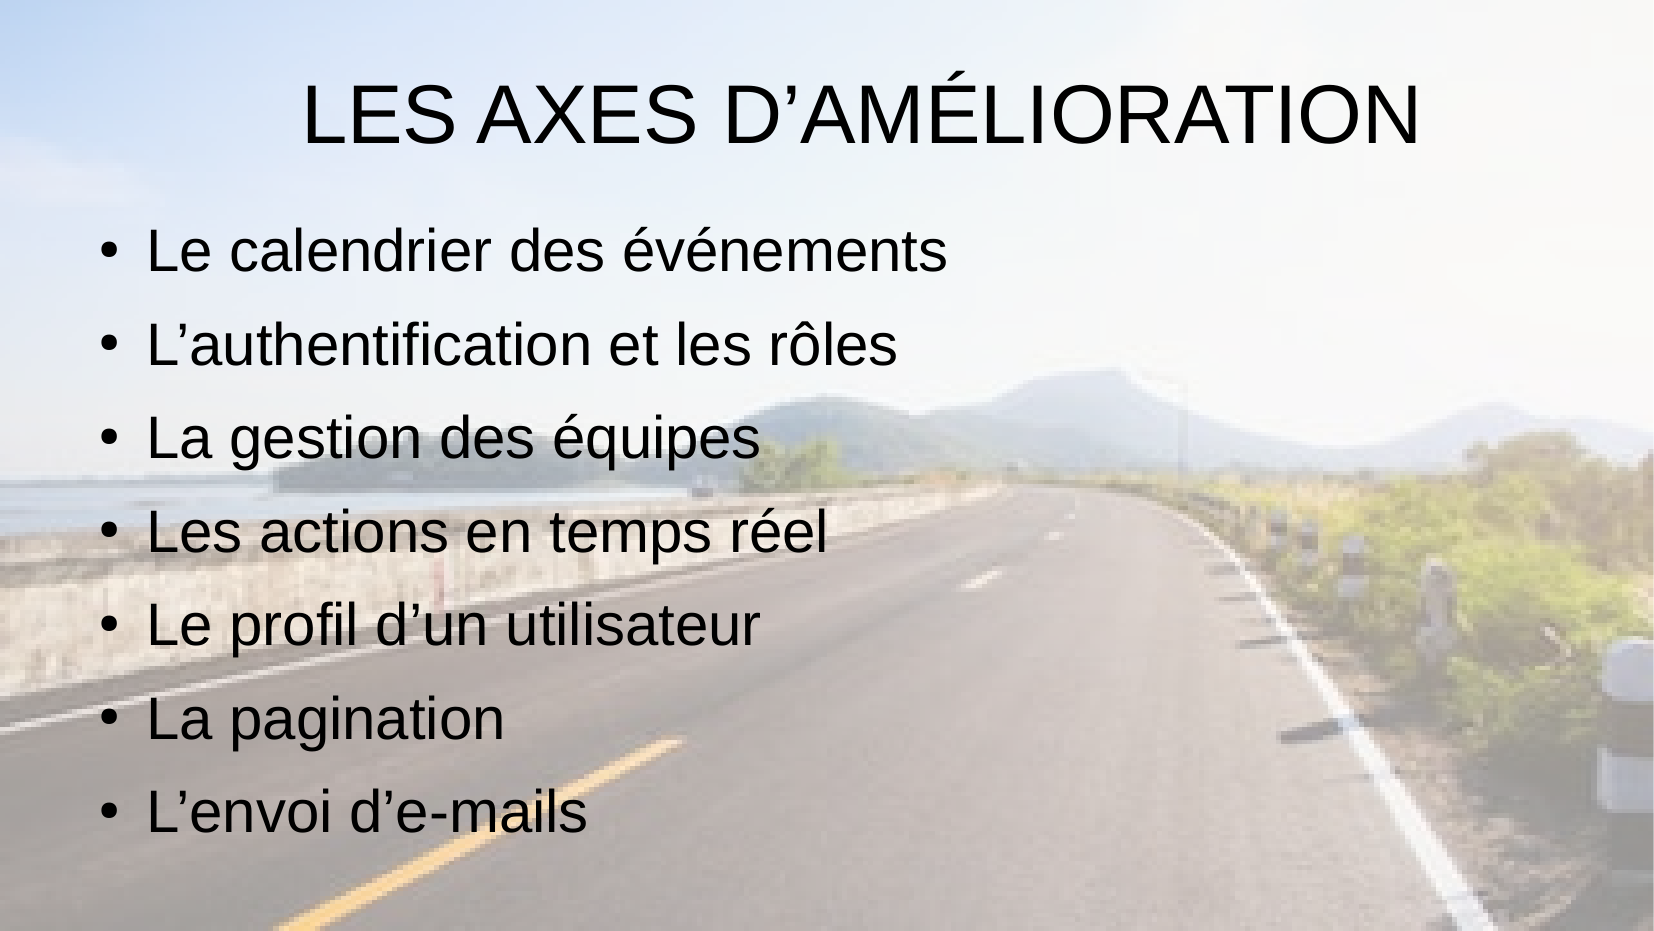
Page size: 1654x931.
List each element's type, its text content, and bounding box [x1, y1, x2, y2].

list Le calendrier des événements L’authentification et les rôles La gestion des équipes Les actions en temps réel Le profil d’un utilisateur La pagination L’envoi d’e-mails [82, 217, 1583, 851]
picture [0, 0, 1654, 931]
title LES AXES D’AMÉLIORATION [82, 37, 1571, 193]
